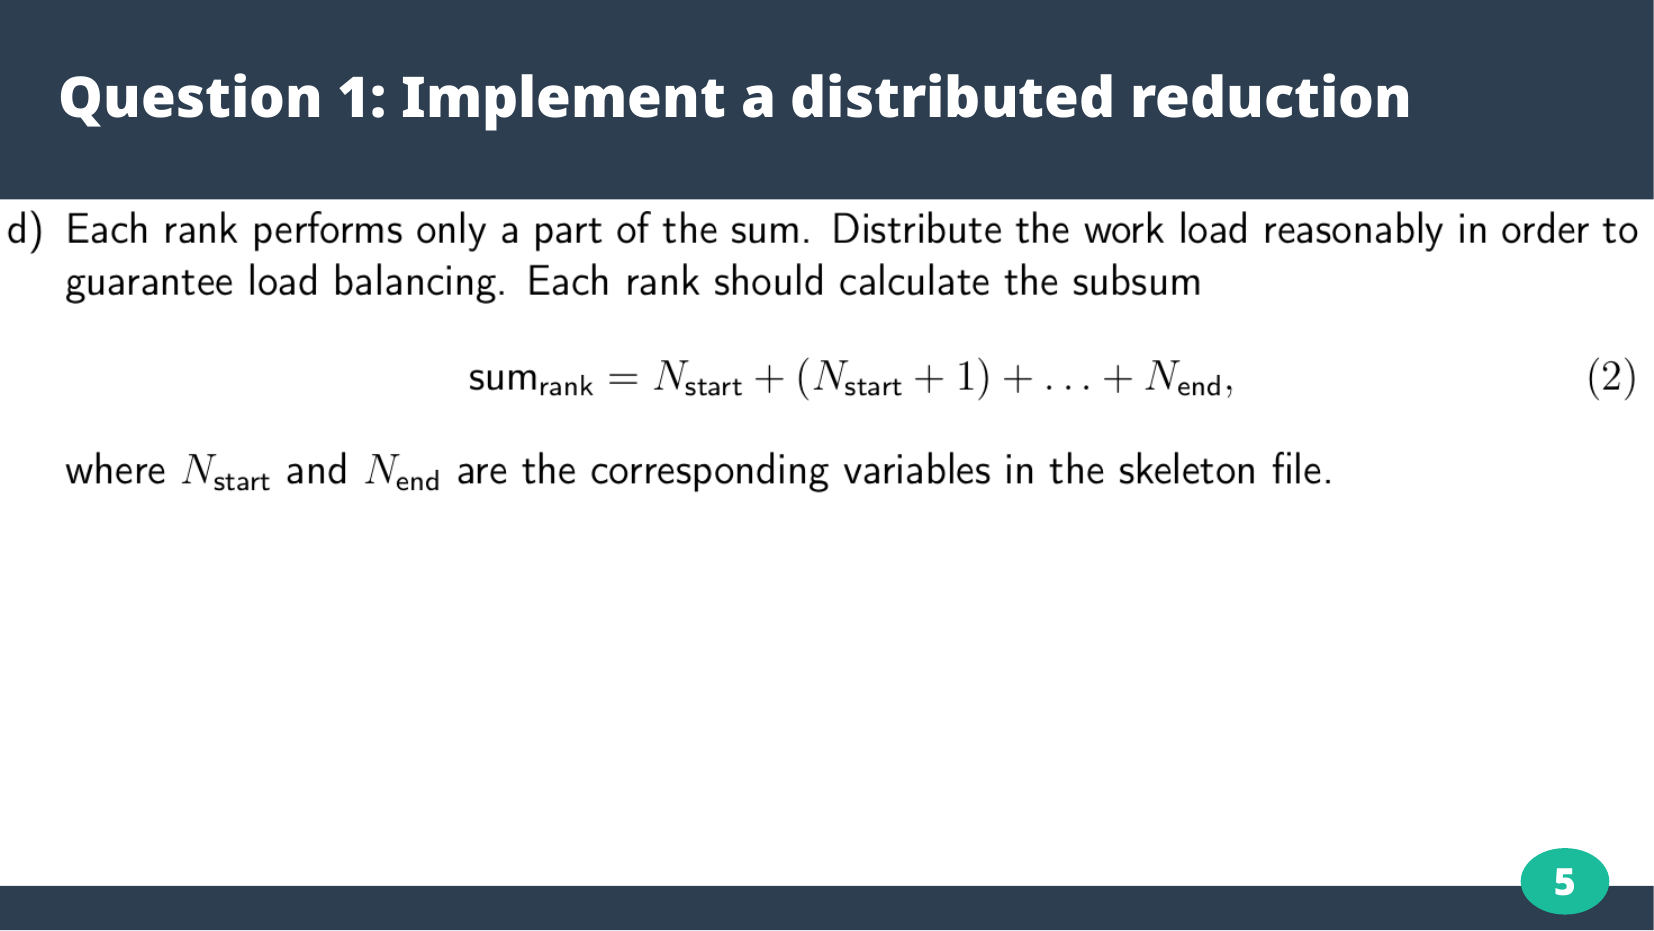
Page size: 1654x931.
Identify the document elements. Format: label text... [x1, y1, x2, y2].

title Question 1: Implement a distributed reduction [59, 37, 1595, 155]
picture [0, 201, 1654, 497]
